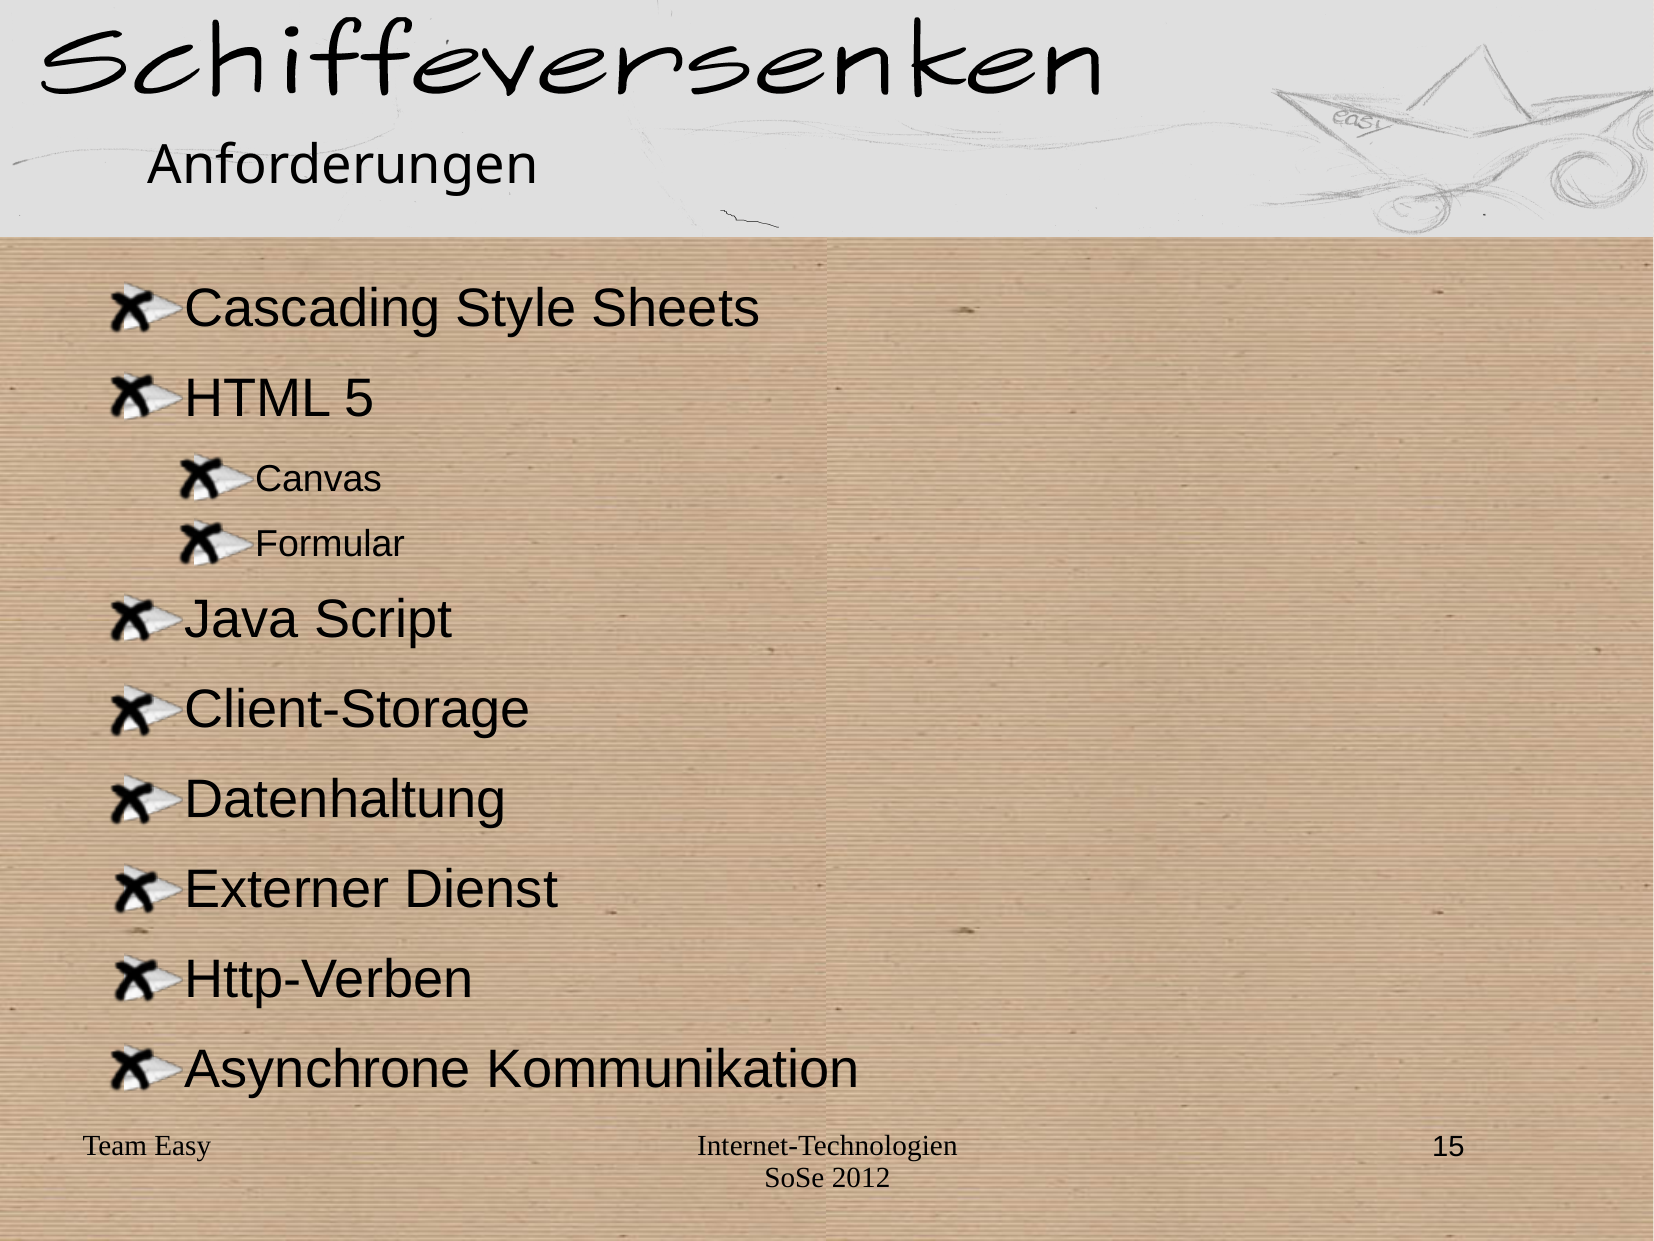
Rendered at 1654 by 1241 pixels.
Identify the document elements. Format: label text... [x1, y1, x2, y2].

title Anforderungen [147, 59, 1093, 267]
list Cascading Style Sheets HTML 5 Canvas Formular Java Script Client-Storage Datenhaltung Externer Dienst Http-Verben Asynchrone Kommunikation [106, 276, 945, 1189]
picture [0, 0, 1654, 1241]
